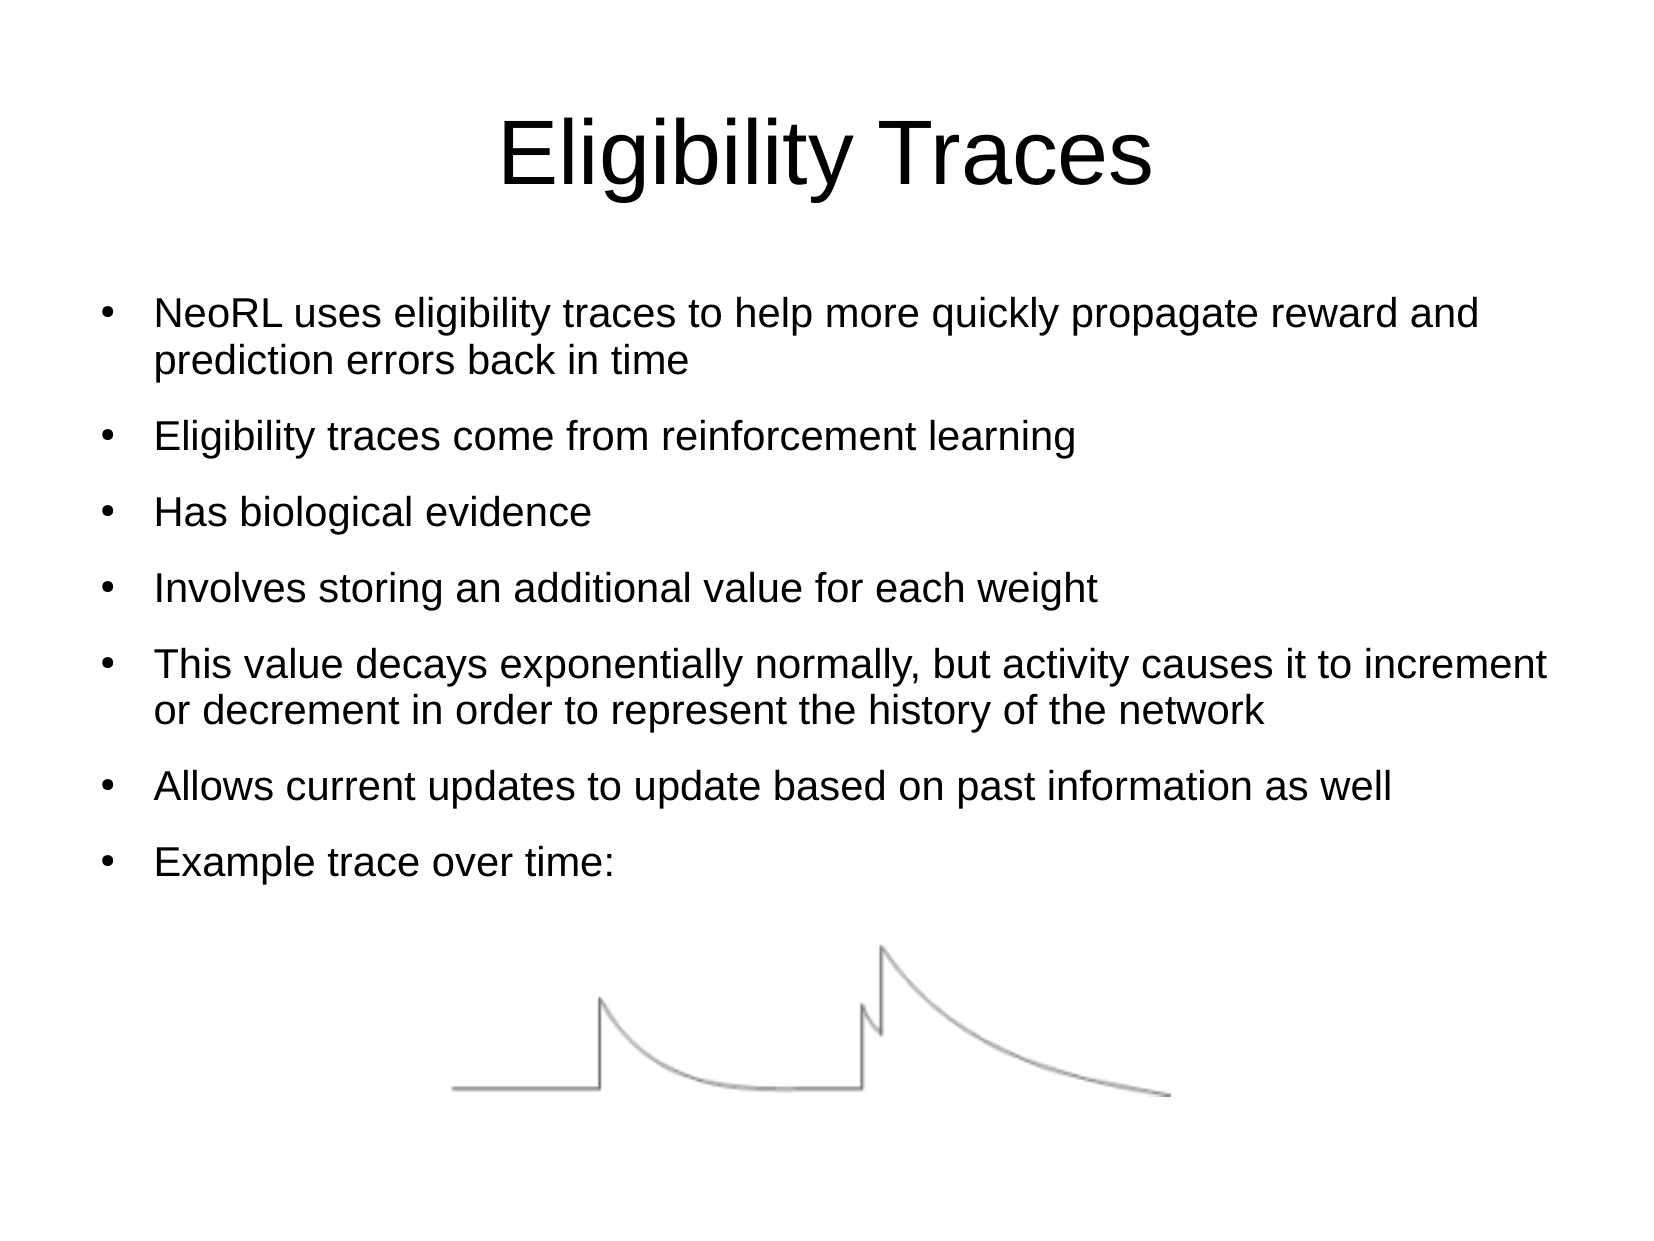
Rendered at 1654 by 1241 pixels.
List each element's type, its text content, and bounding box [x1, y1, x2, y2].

title Eligibility Traces [82, 49, 1571, 257]
list NeoRL uses eligibility traces to help more quickly propagate reward and prediction errors back in time Eligibility traces come from reinforcement learning Has biological evidence Involves storing an additional value for each weight This value decays exponentially normally, but activity causes it to increment or decrement in order to represent the history of the network Allows current updates to update based on past information as well Example trace over time: [82, 290, 1571, 1109]
picture [450, 944, 1171, 1097]
